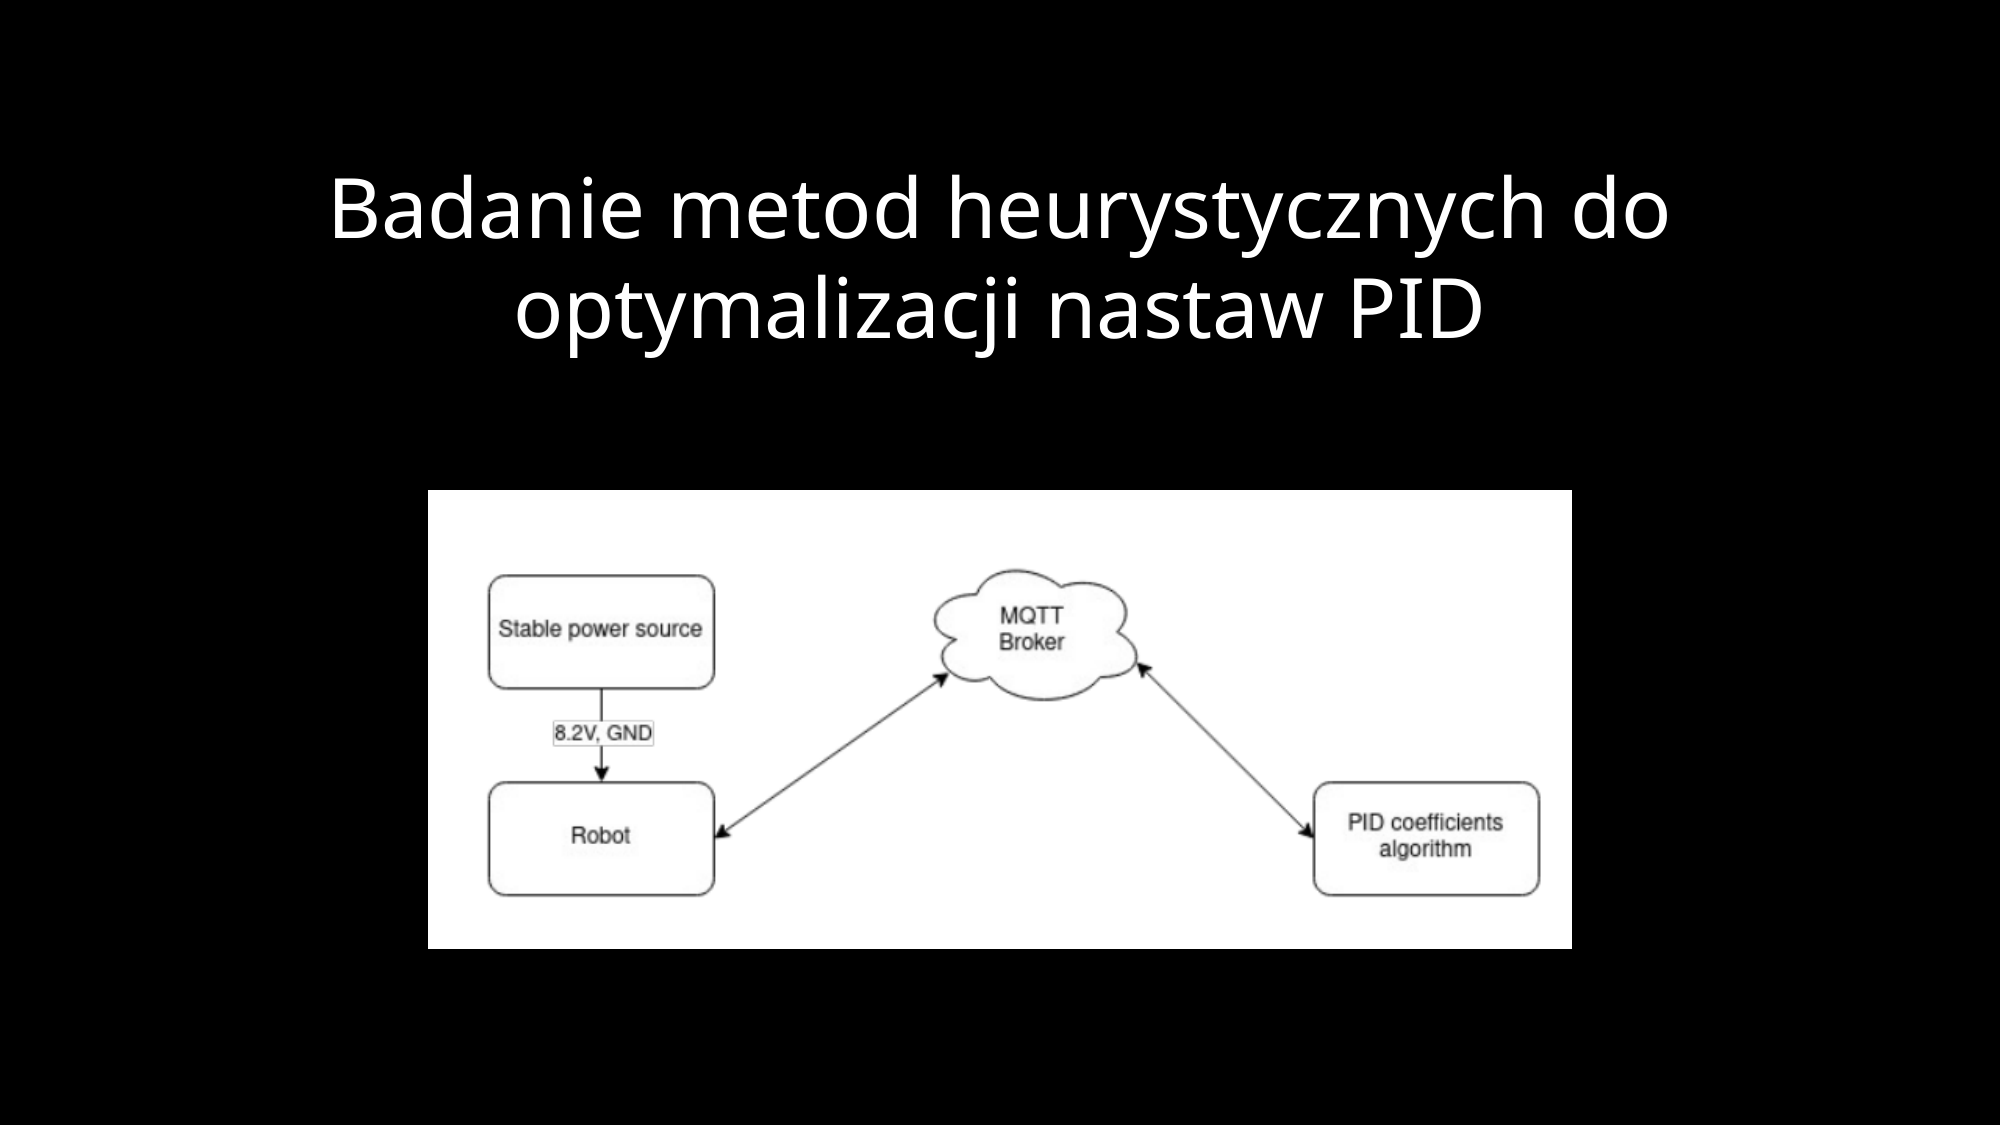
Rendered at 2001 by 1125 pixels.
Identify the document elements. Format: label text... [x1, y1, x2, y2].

picture [428, 490, 1572, 949]
title Badanie metod heurystycznych do optymalizacji nastaw PID [187, 143, 1813, 367]
